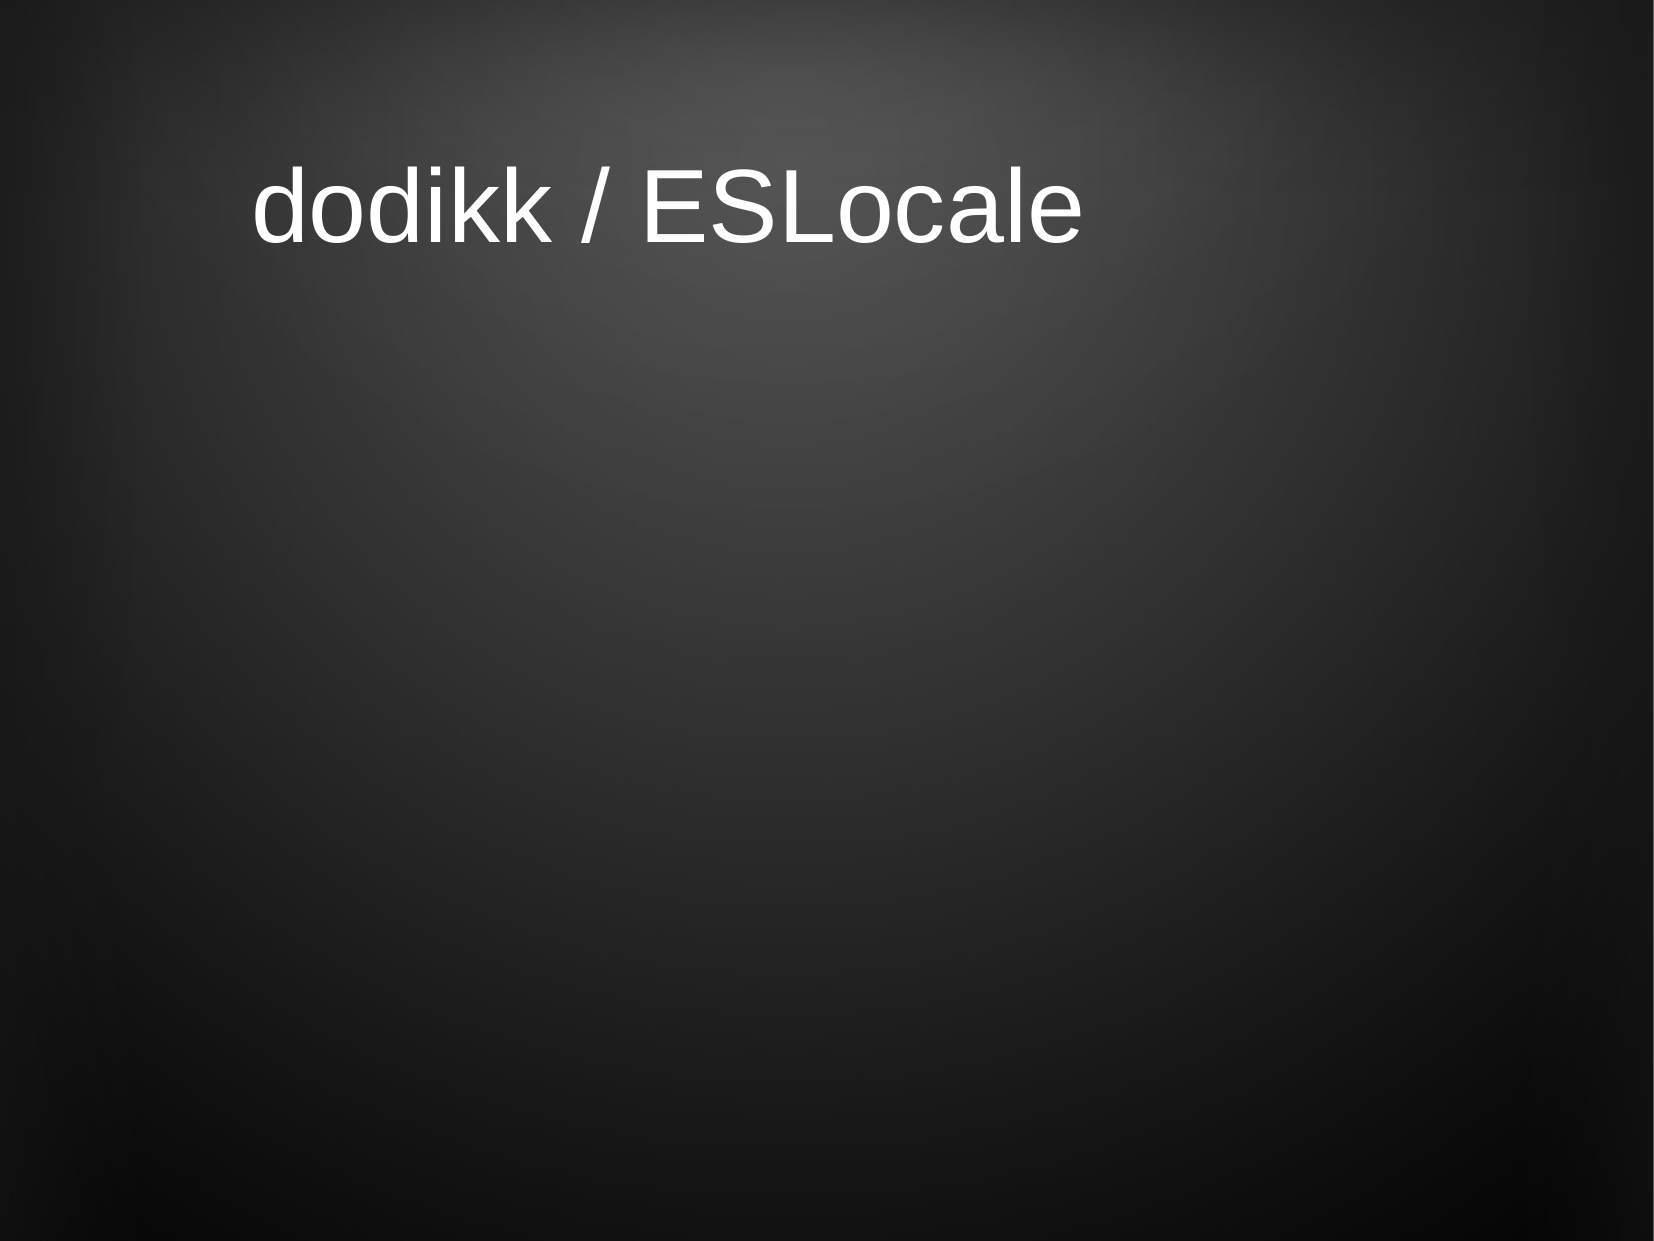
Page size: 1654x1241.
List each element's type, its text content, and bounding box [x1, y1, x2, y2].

text_box dodikk / ESLocale [236, 140, 1371, 272]
picture [0, 0, 1654, 1241]
